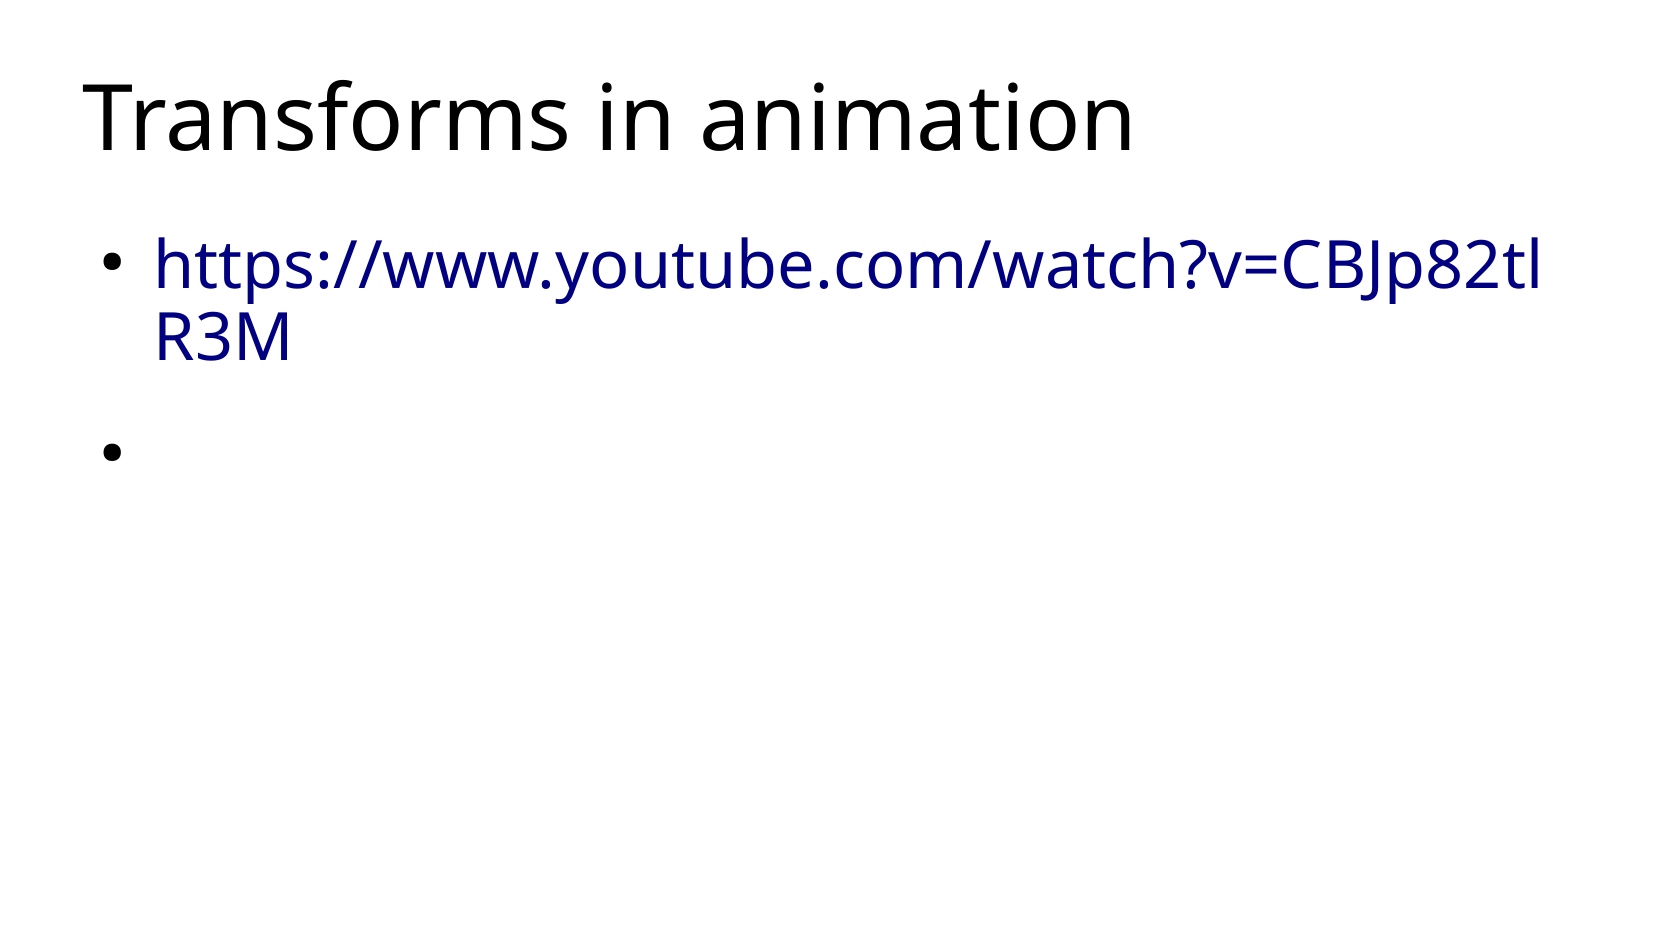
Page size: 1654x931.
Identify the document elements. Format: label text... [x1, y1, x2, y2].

title Transforms in animation [82, 37, 1571, 193]
list https://www.youtube.com/watch?v=CBJp82tlR3M [82, 217, 1571, 758]
